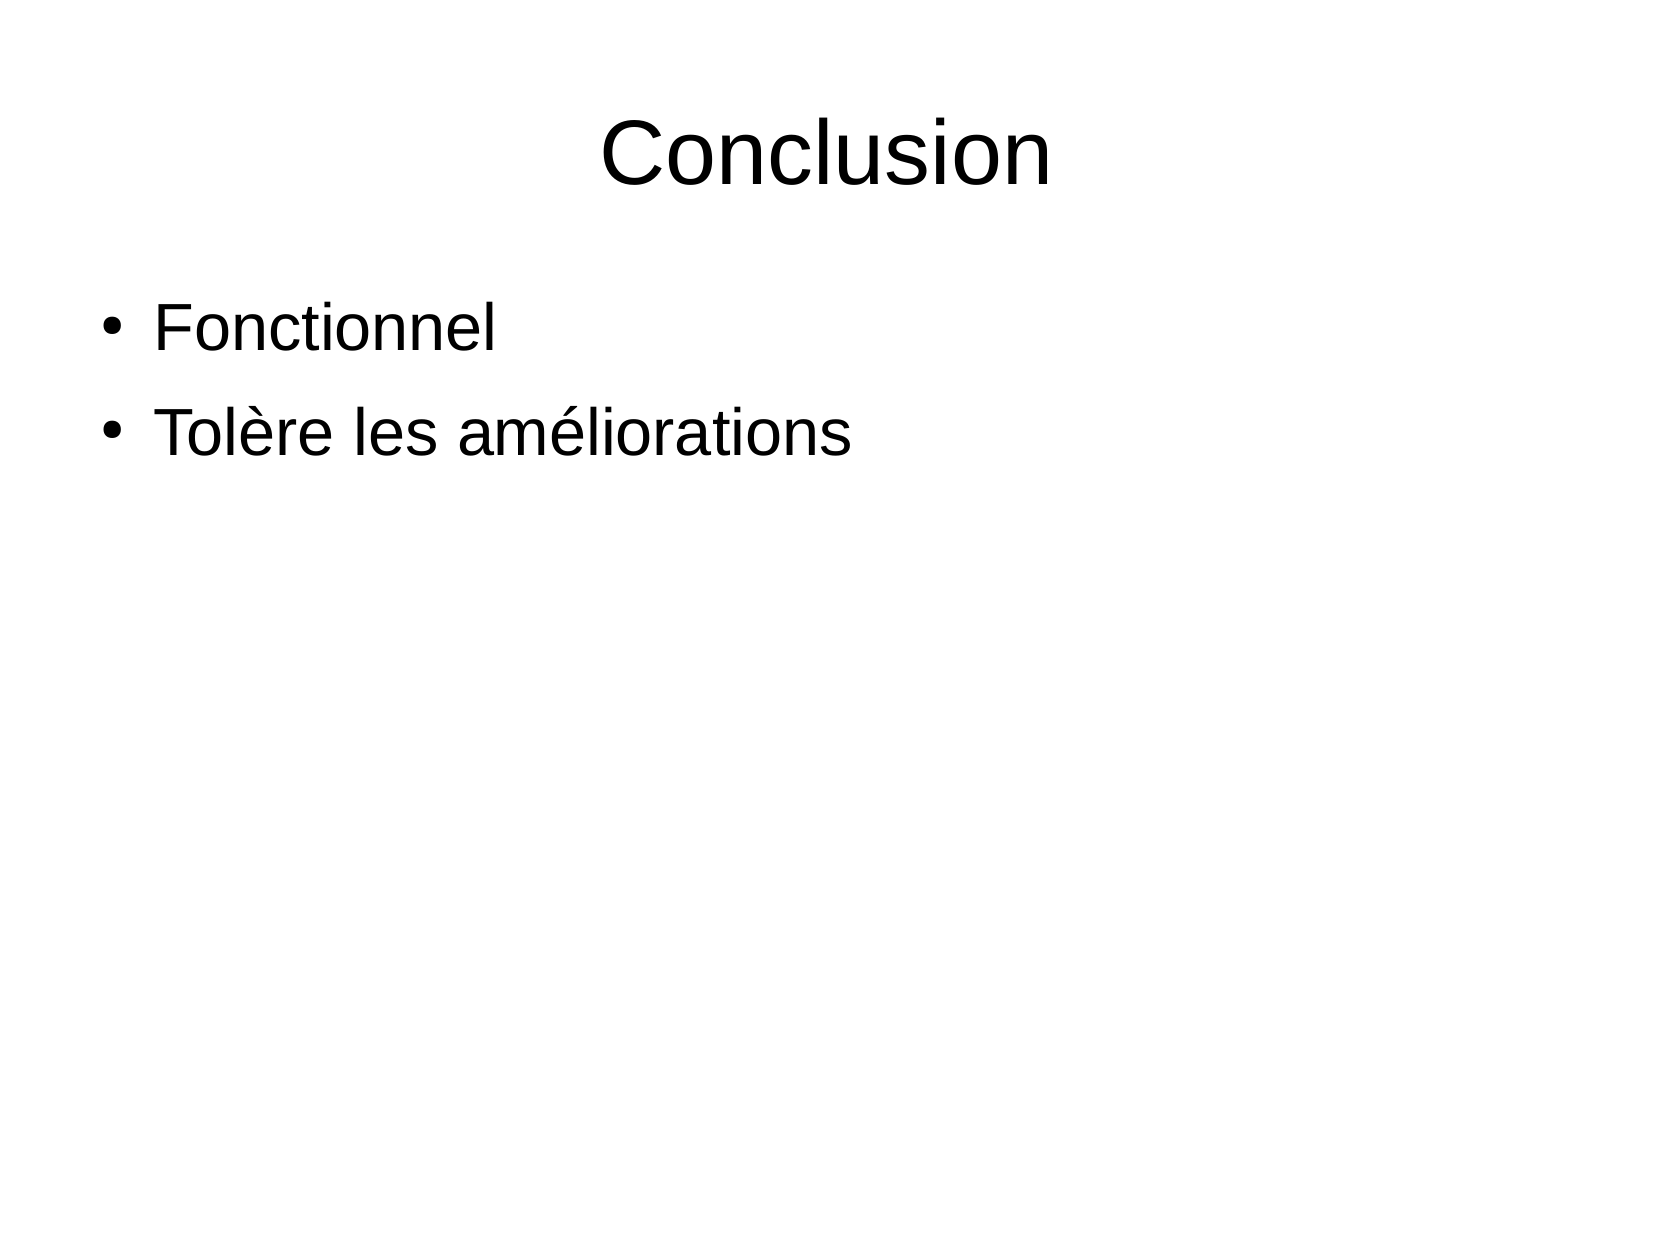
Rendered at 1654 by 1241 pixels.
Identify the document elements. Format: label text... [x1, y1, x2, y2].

title Conclusion [82, 49, 1571, 257]
list Fonctionnel Tolère les améliorations [82, 290, 1571, 1109]
